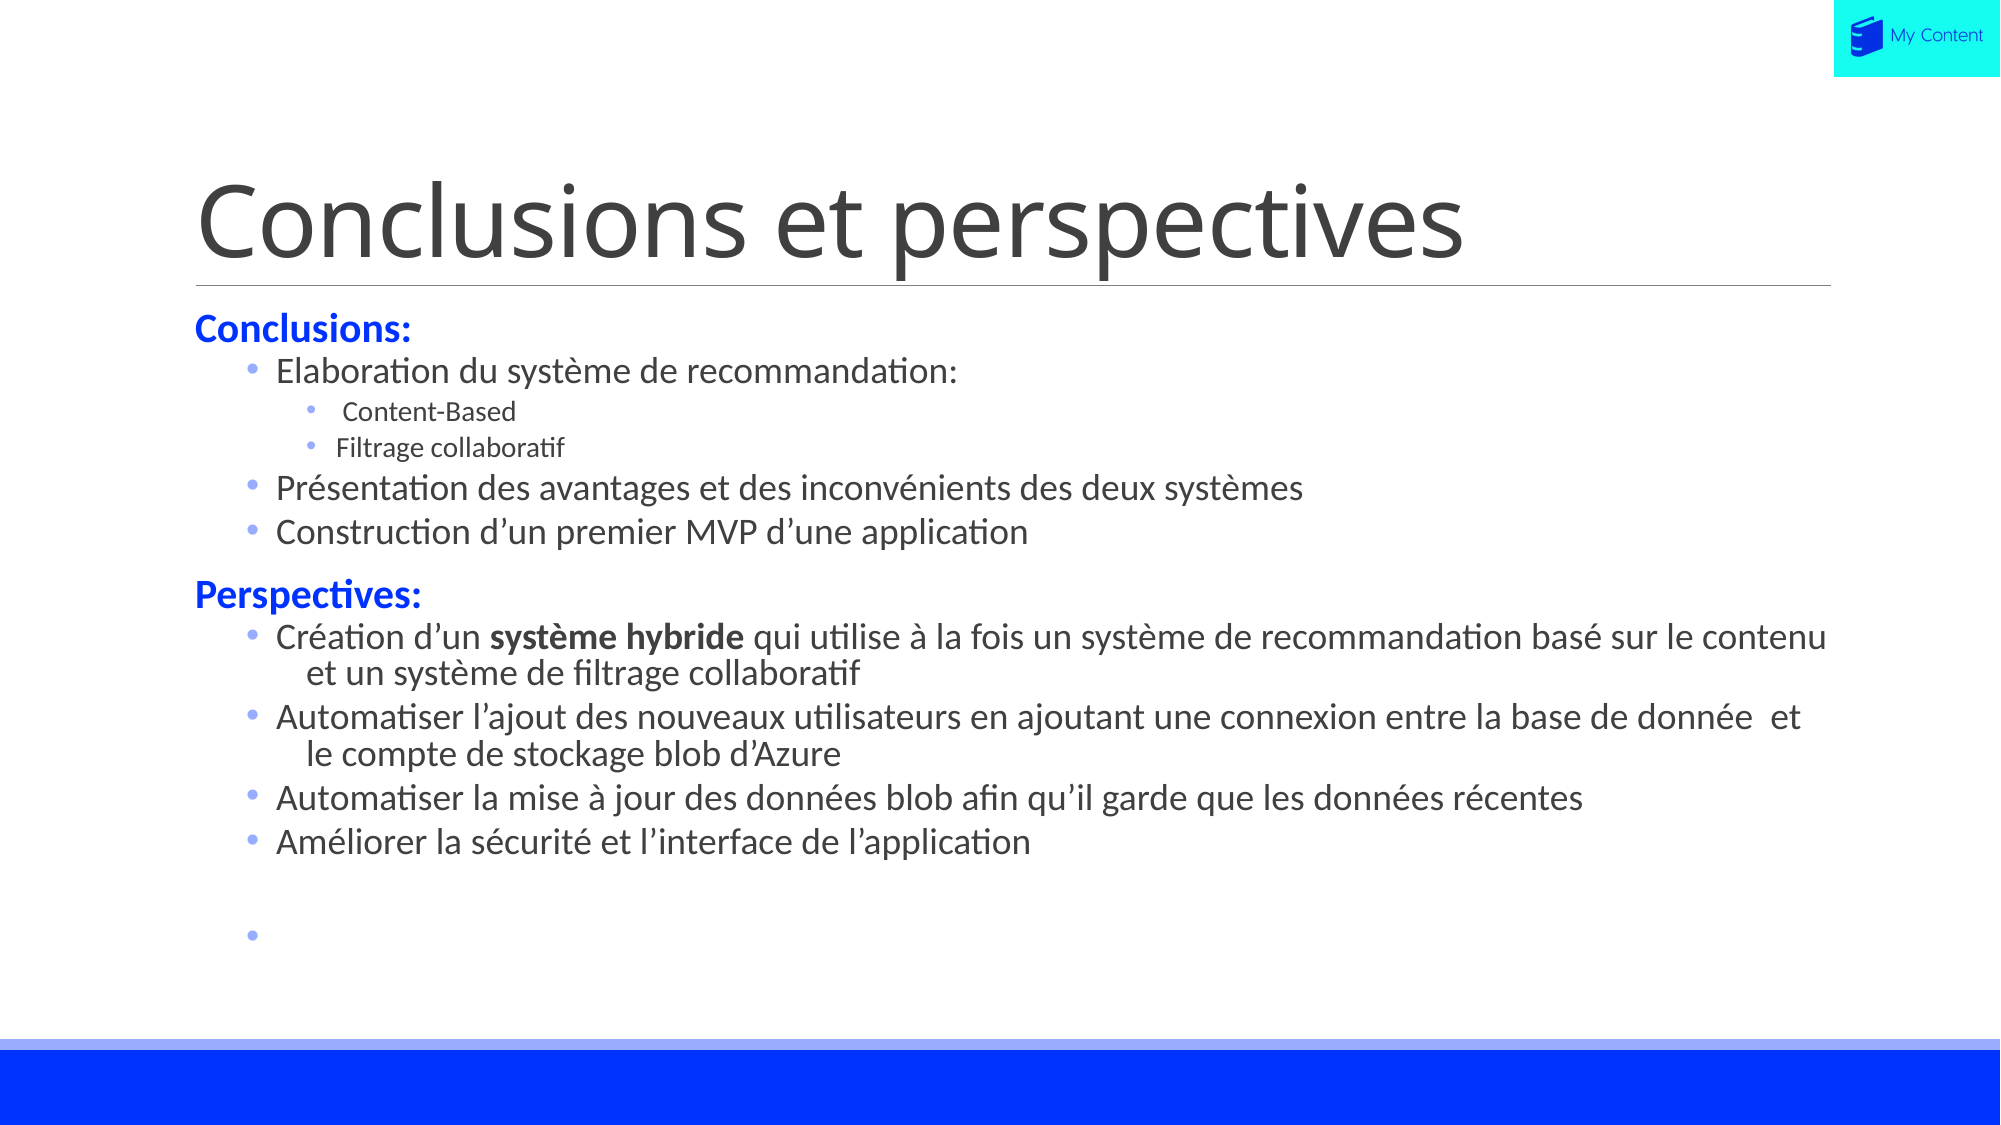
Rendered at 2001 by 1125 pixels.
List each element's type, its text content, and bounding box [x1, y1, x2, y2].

picture [1834, 0, 2000, 77]
title Conclusions et perspectives [180, 47, 1831, 286]
list Conclusions: Elaboration du système de recommandation: Content-Based Filtrage collaboratif Présentation des avantages et des inconvénients des deux systèmes Construction d’un premier MVP d’une application Perspectives: Création d’un système hybride qui utilise à la fois un système de recommandation basé sur le contenu et un système de filtrage collaboratif Automatiser l’ajout des nouveaux utilisateurs en ajoutant une connexion entre la base de donnée et le compte de stockage blob d’Azure Automatiser la mise à jour des données blob afin qu’il garde que les données récentes Améliorer la sécurité et l’interface de l’application [180, 302, 1831, 963]
